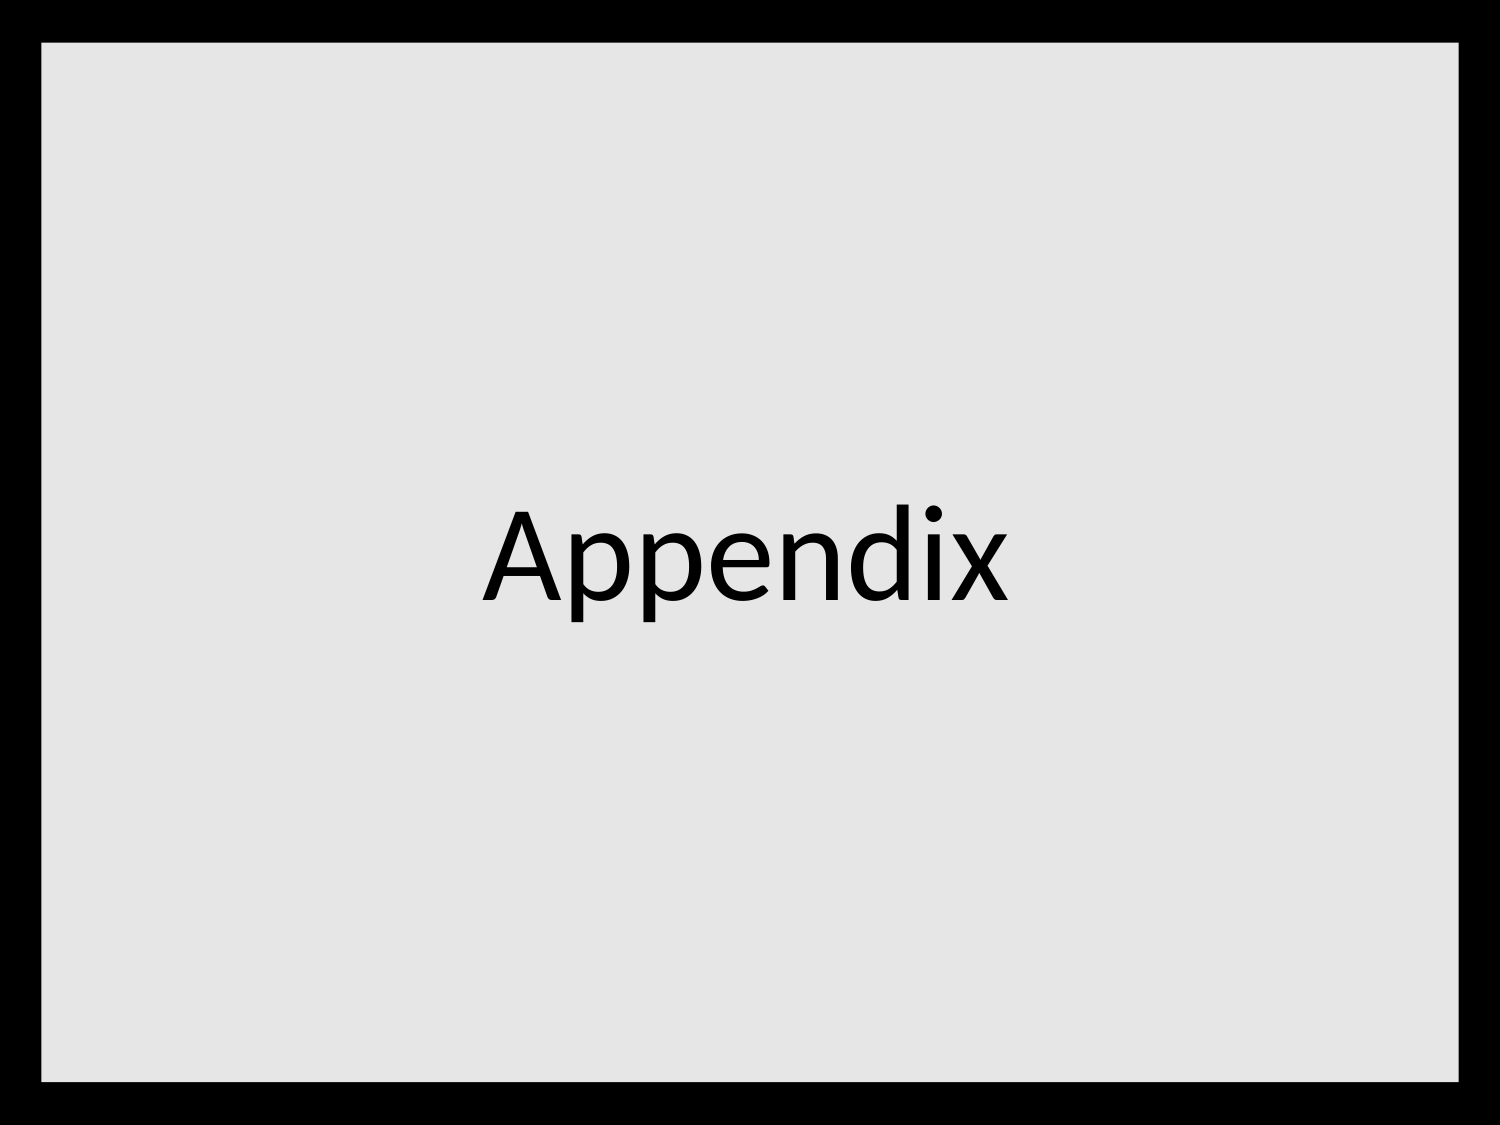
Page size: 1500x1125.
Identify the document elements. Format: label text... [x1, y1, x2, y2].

text_box Appendix [37, 290, 1456, 636]
text_box [41, 42, 1459, 1083]
